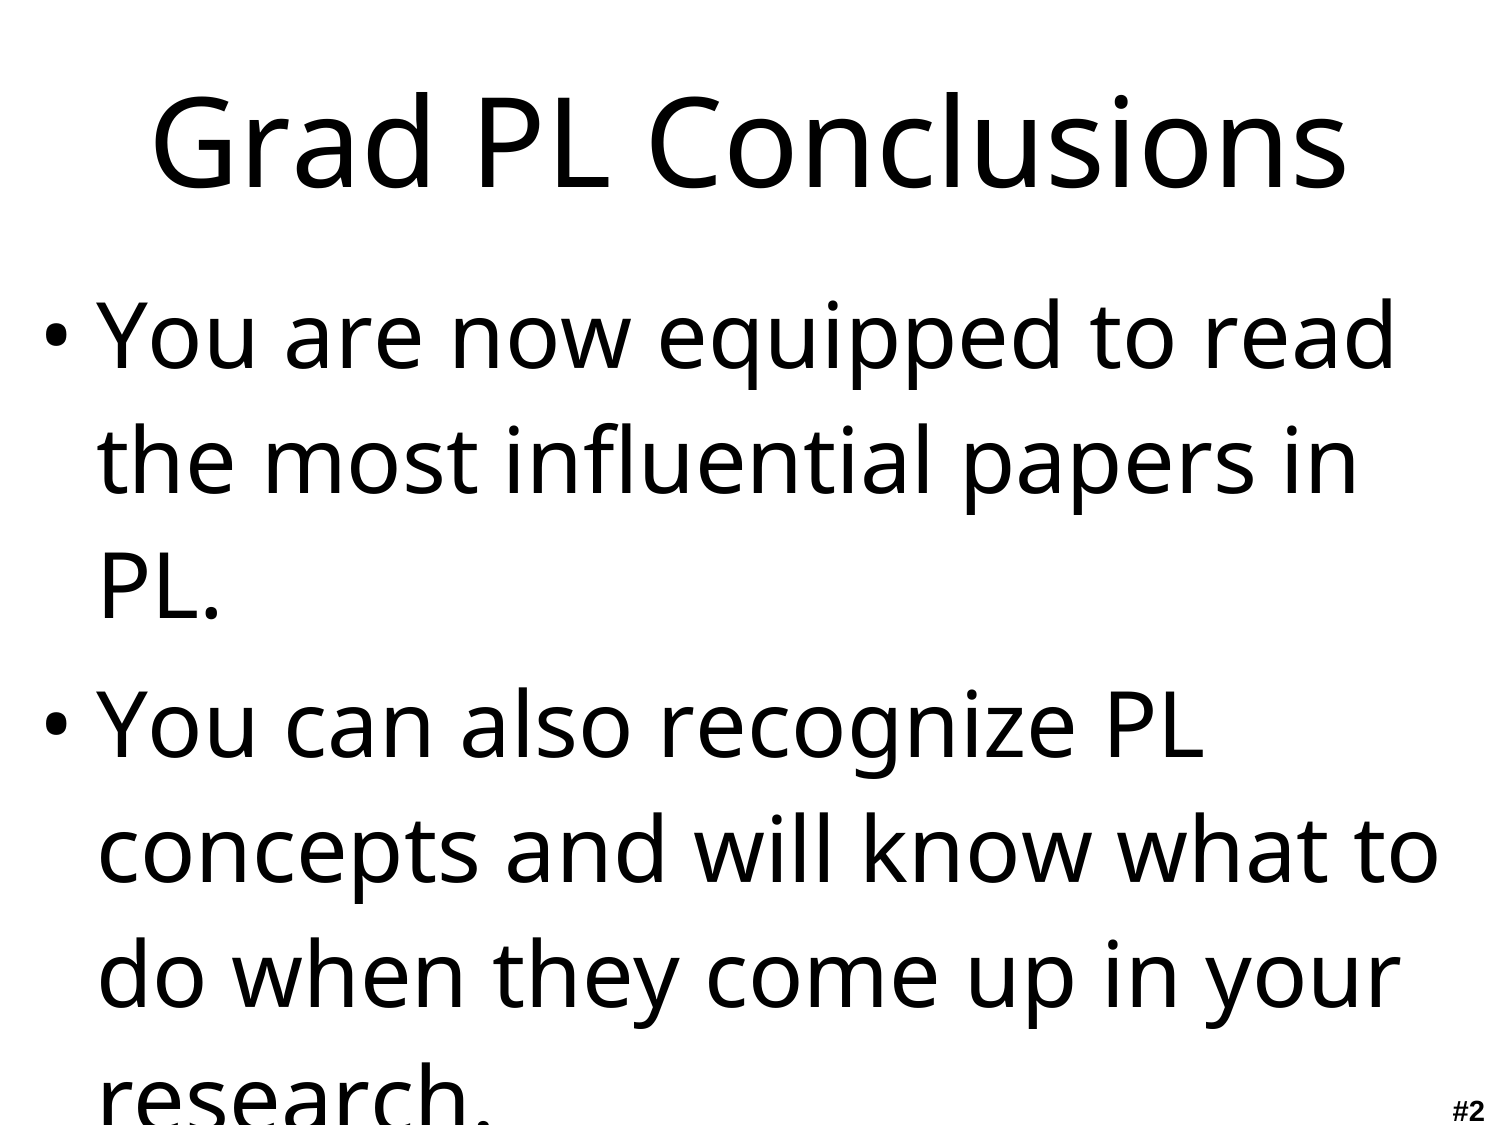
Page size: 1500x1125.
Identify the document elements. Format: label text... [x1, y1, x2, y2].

list You are now equipped to read the most influential papers in PL. You can also recognize PL concepts and will know what to do when they come up in your research. [24, 262, 1476, 1101]
title Grad PL Conclusions [24, 45, 1476, 233]
